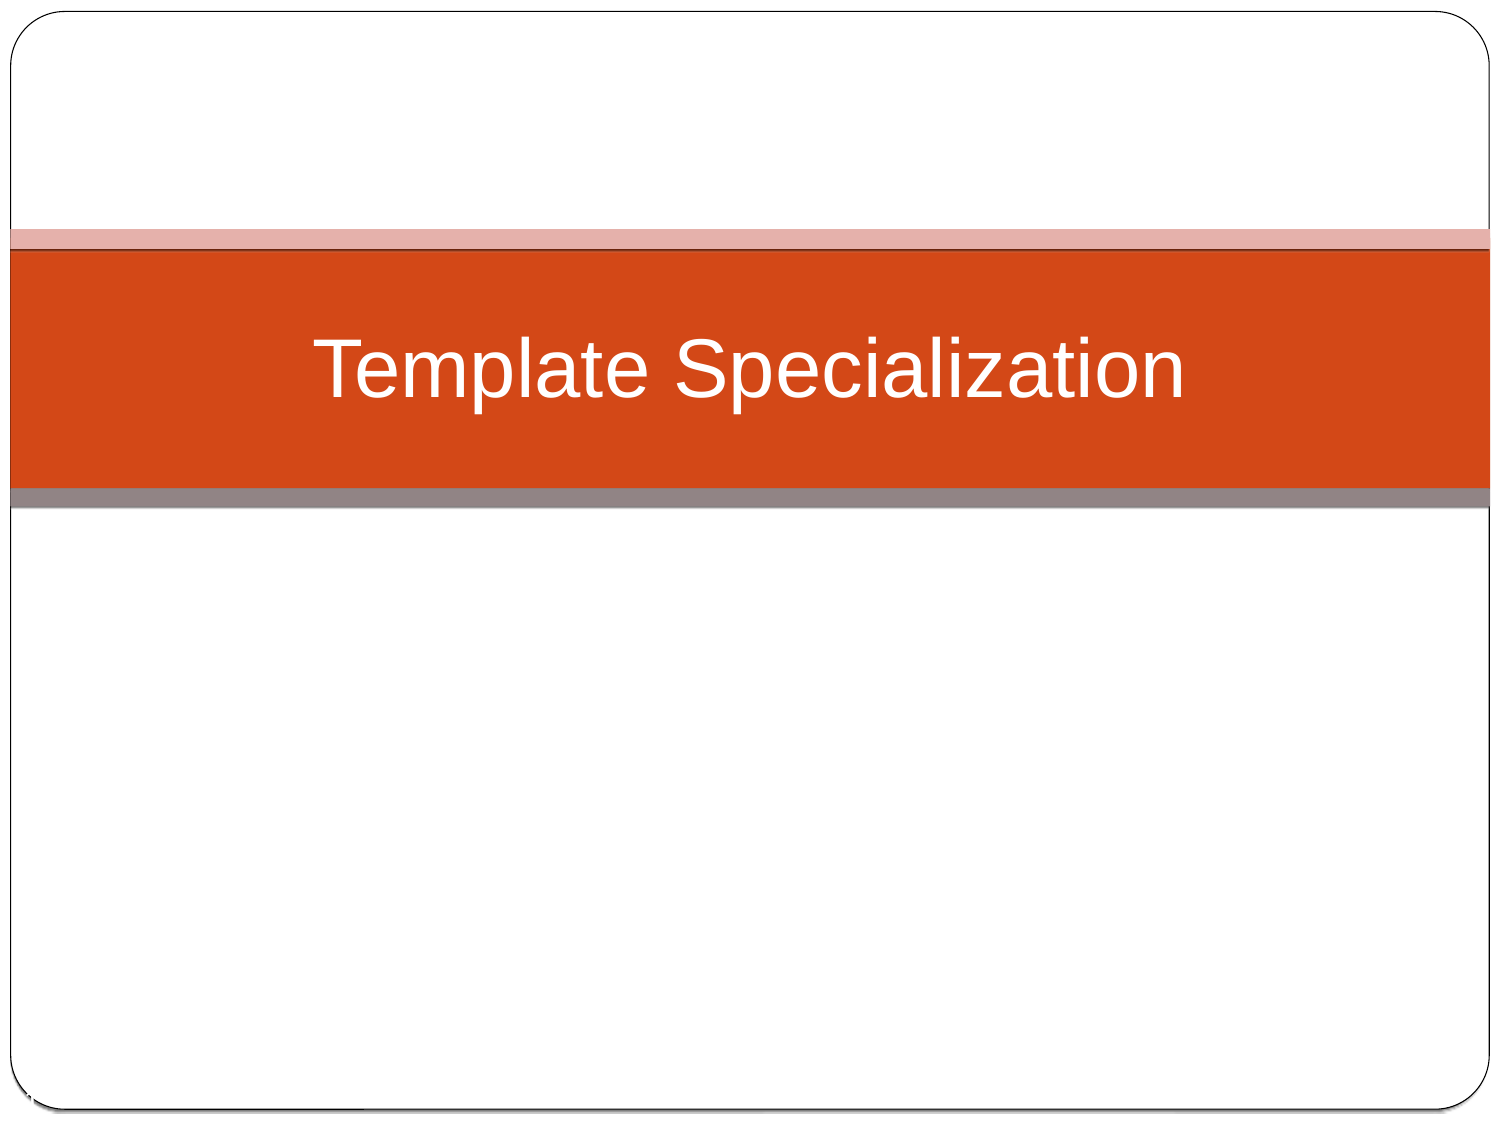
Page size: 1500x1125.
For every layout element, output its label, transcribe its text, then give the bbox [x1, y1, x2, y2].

slide_number <number> [0, 1074, 50, 1125]
title Template Specialization [75, 247, 1425, 489]
